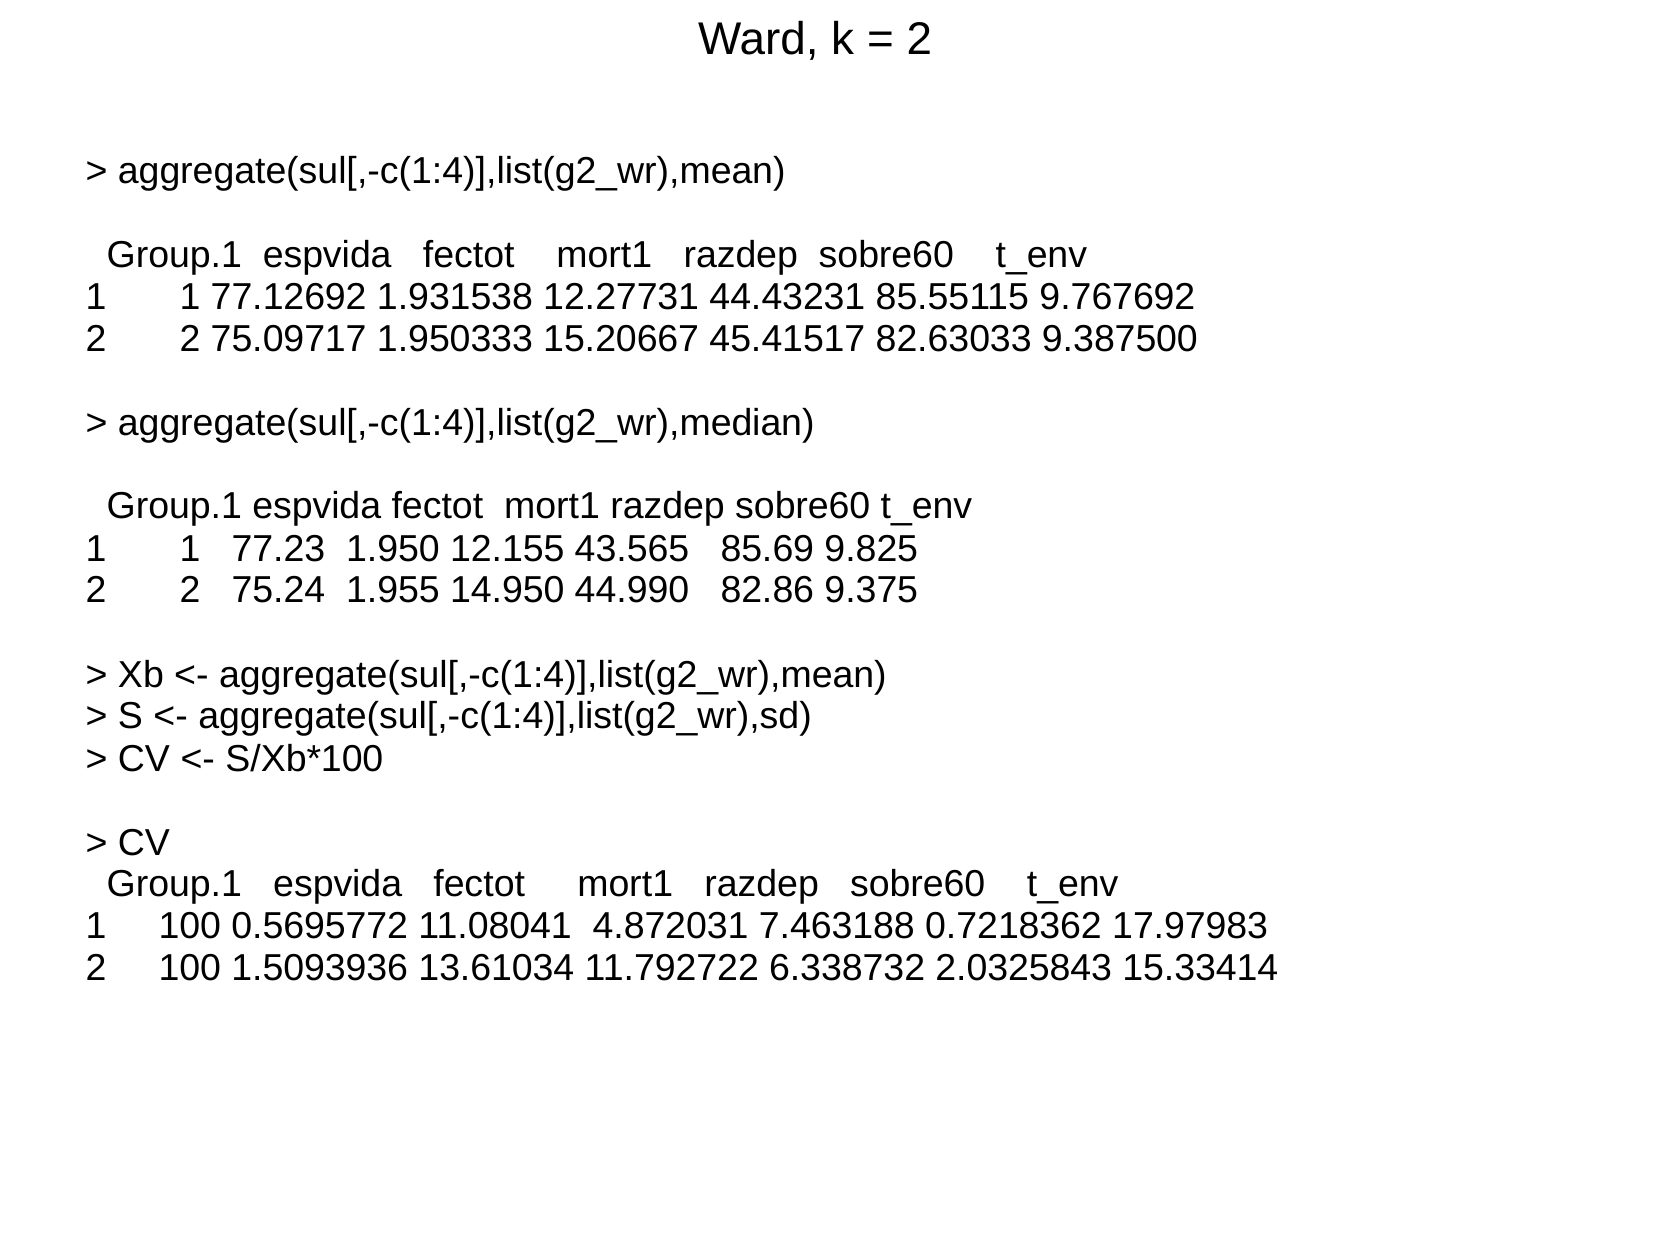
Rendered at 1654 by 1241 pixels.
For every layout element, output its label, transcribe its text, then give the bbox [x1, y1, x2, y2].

text_box > aggregate(sul[,-c(1:4)],list(g2_wr),mean) Group.1 espvida fectot mort1 razdep sobre60 t_env 1 1 77.12692 1.931538 12.27731 44.43231 85.55115 9.767692 2 2 75.09717 1.950333 15.20667 45.41517 82.63033 9.387500 > aggregate(sul[,-c(1:4)],list(g2_wr),median) Group.1 espvida fectot mort1 razdep sobre60 t_env 1 1 77.23 1.950 12.155 43.565 85.69 9.825 2 2 75.24 1.955 14.950 44.990 82.86 9.375 > Xb <- aggregate(sul[,-c(1:4)],list(g2_wr),mean) > S <- aggregate(sul[,-c(1:4)],list(g2_wr),sd) > CV <- S/Xb*100 > CV Group.1 espvida fectot mort1 razdep sobre60 t_env 1 100 0.5695772 11.08041 4.872031 7.463188 0.7218362 17.97983 2 100 1.5093936 13.61034 11.792722 6.338732 2.0325843 15.33414 [70, 141, 1296, 997]
title Ward, k = 2 [70, 0, 1560, 142]
